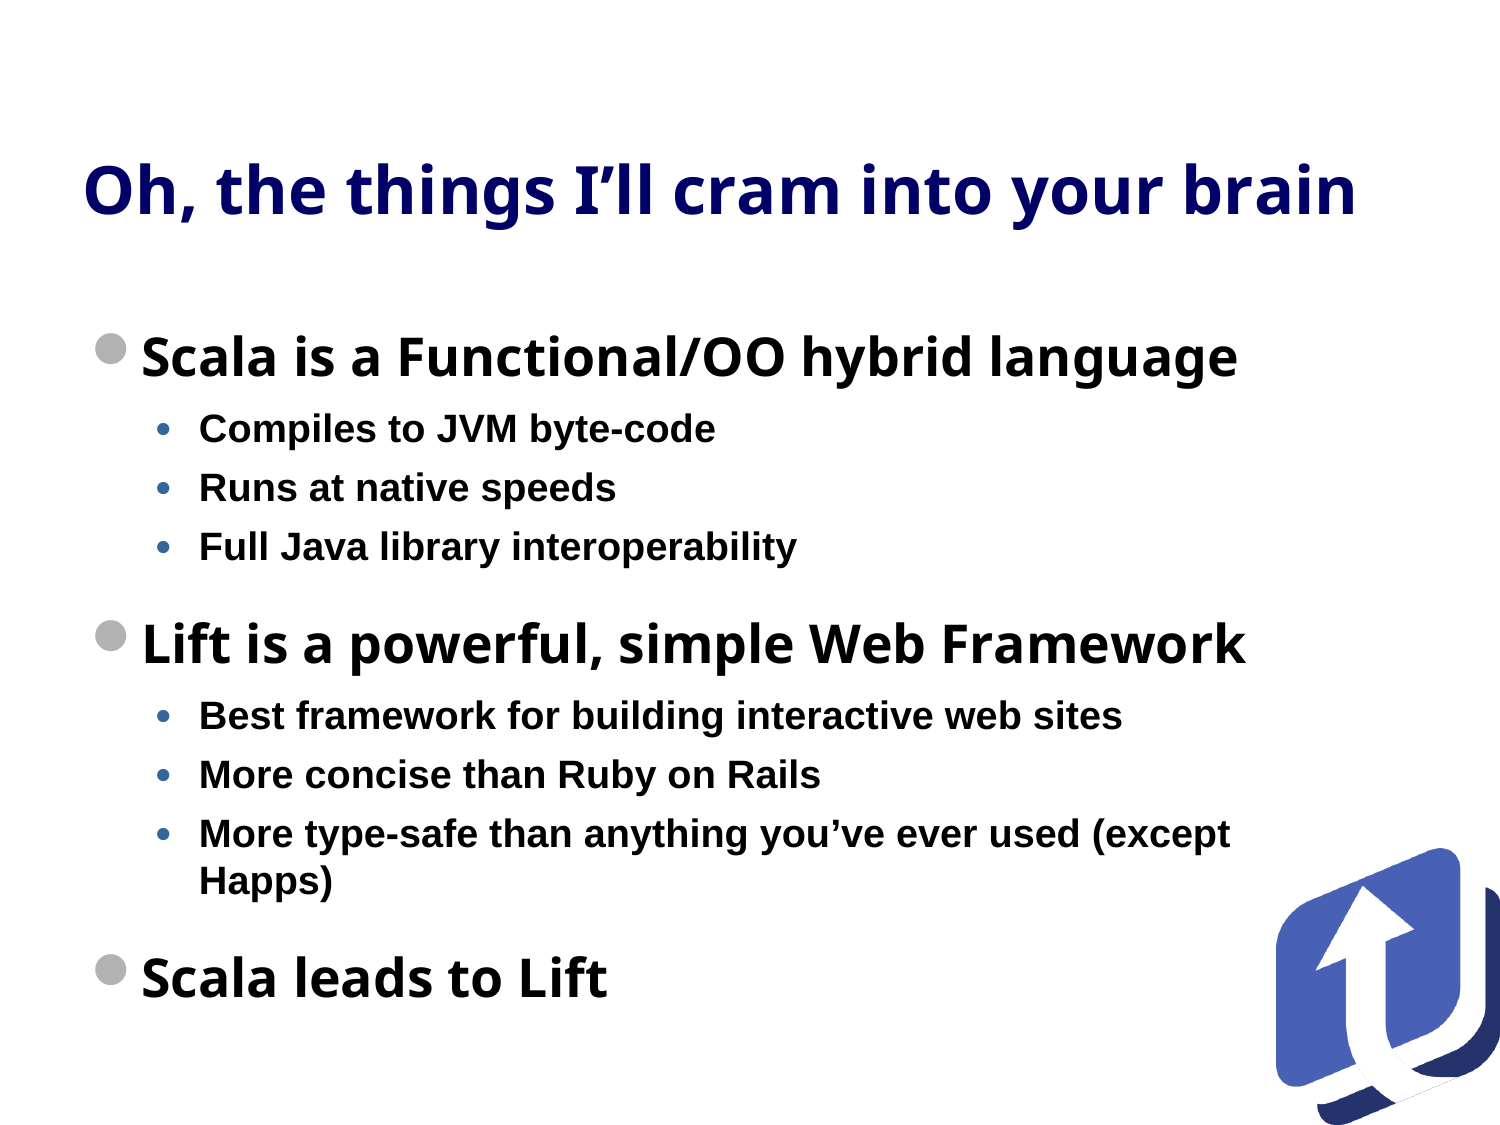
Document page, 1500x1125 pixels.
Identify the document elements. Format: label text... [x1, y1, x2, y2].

picture [1276, 848, 1500, 1125]
title Oh, the things I’ll cram into your brain [74, 70, 1423, 242]
list Scala is a Functional/OO hybrid language Compiles to JVM byte-code Runs at native speeds Full Java library interoperability Lift is a powerful, simple Web Framework Best framework for building interactive web sites More concise than Ruby on Rails More type-safe than anything you’ve ever used (except Happs) Scala leads to Lift [74, 307, 1273, 1085]
